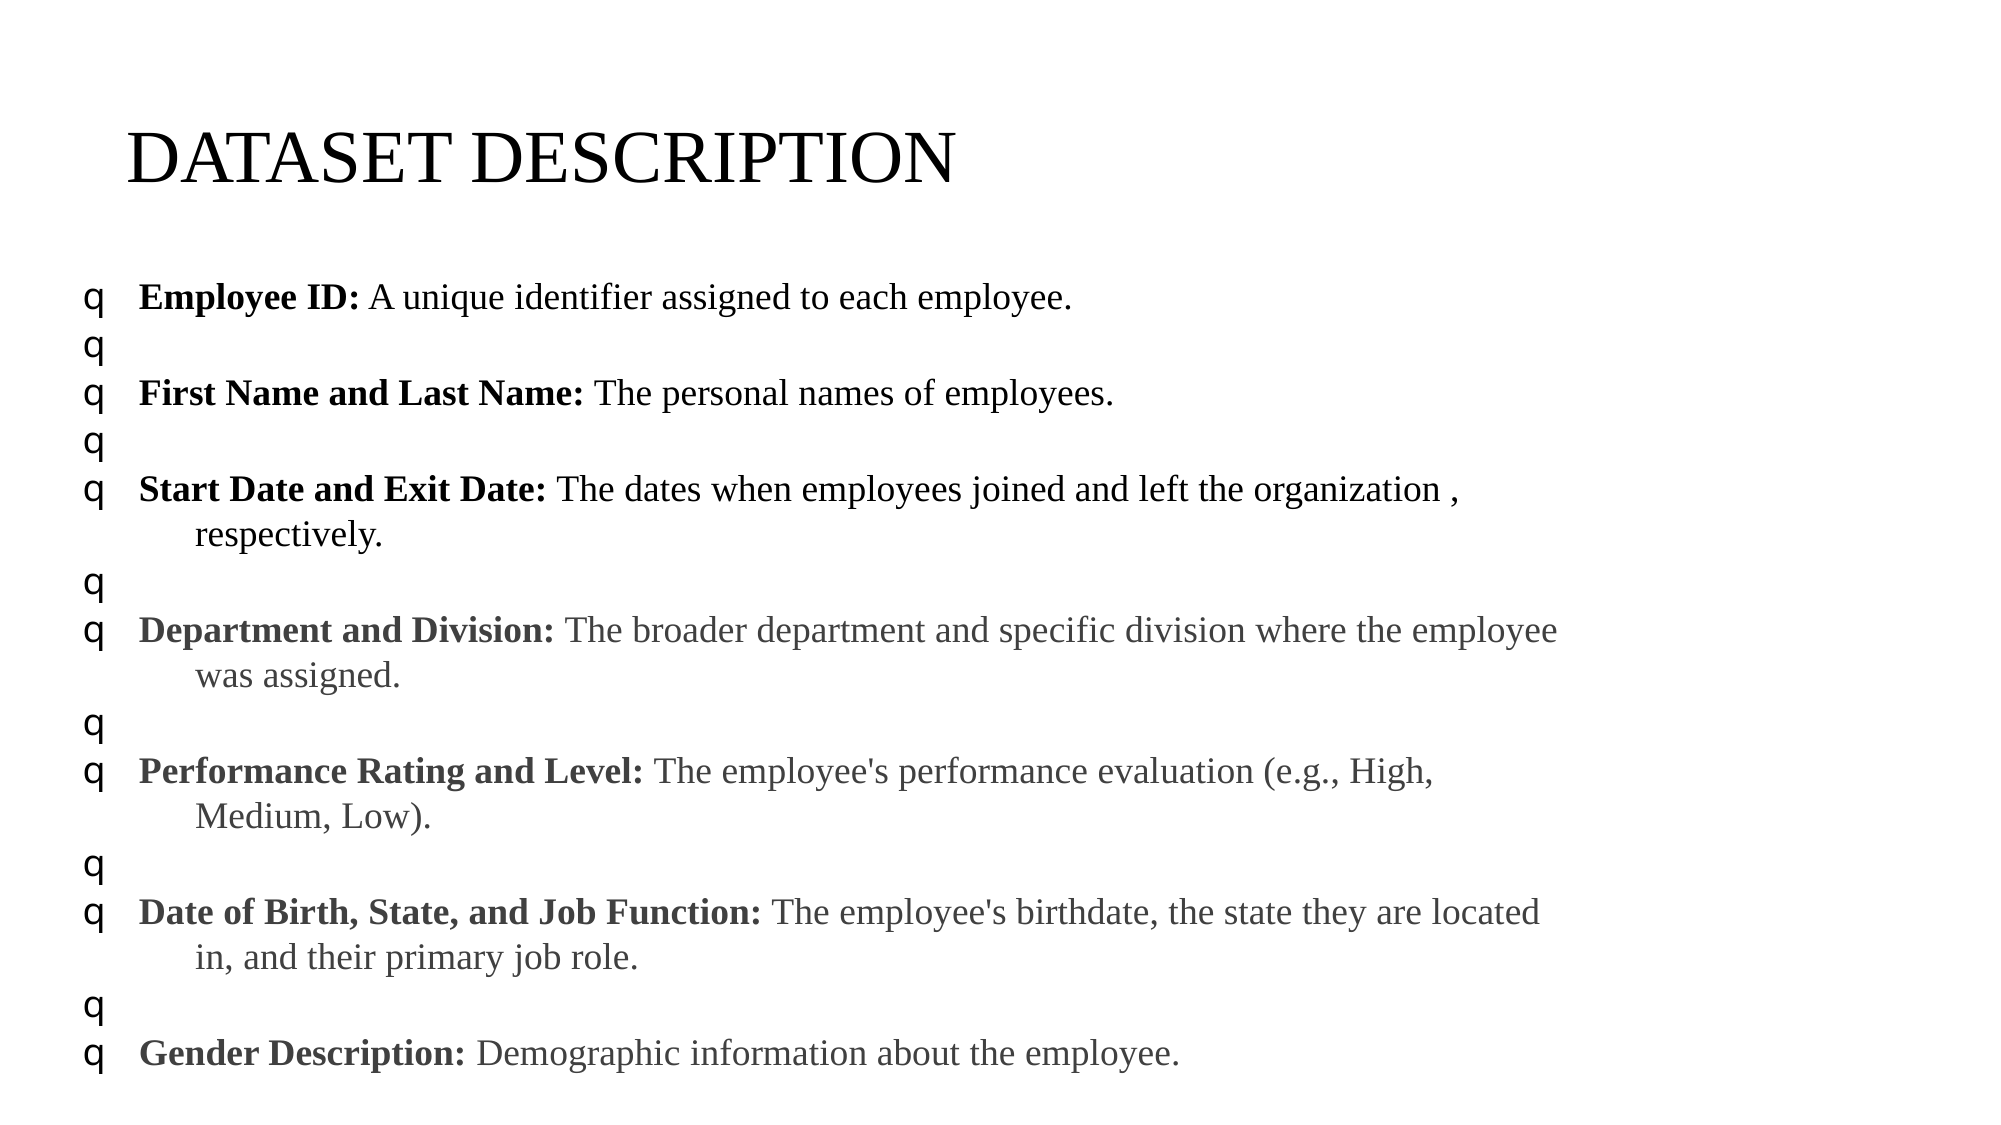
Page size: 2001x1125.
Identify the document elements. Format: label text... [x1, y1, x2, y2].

list Employee ID: A unique identifier assigned to each employee. First Name and Last Name: The personal names of employees. Start Date and Exit Date: The dates when employees joined and left the organization , respectively. Department and Division: The broader department and specific division where the employee was assigned. Performance Rating and Level: The employee's performance evaluation (e.g., High, Medium, Low). Date of Birth, State, and Job Function: The employee's birthdate, the state they are located in, and their primary job role. Gender Description: Demographic information about the employee. [67, 278, 1583, 1067]
title DATASET DESCRIPTION [111, 99, 1522, 278]
